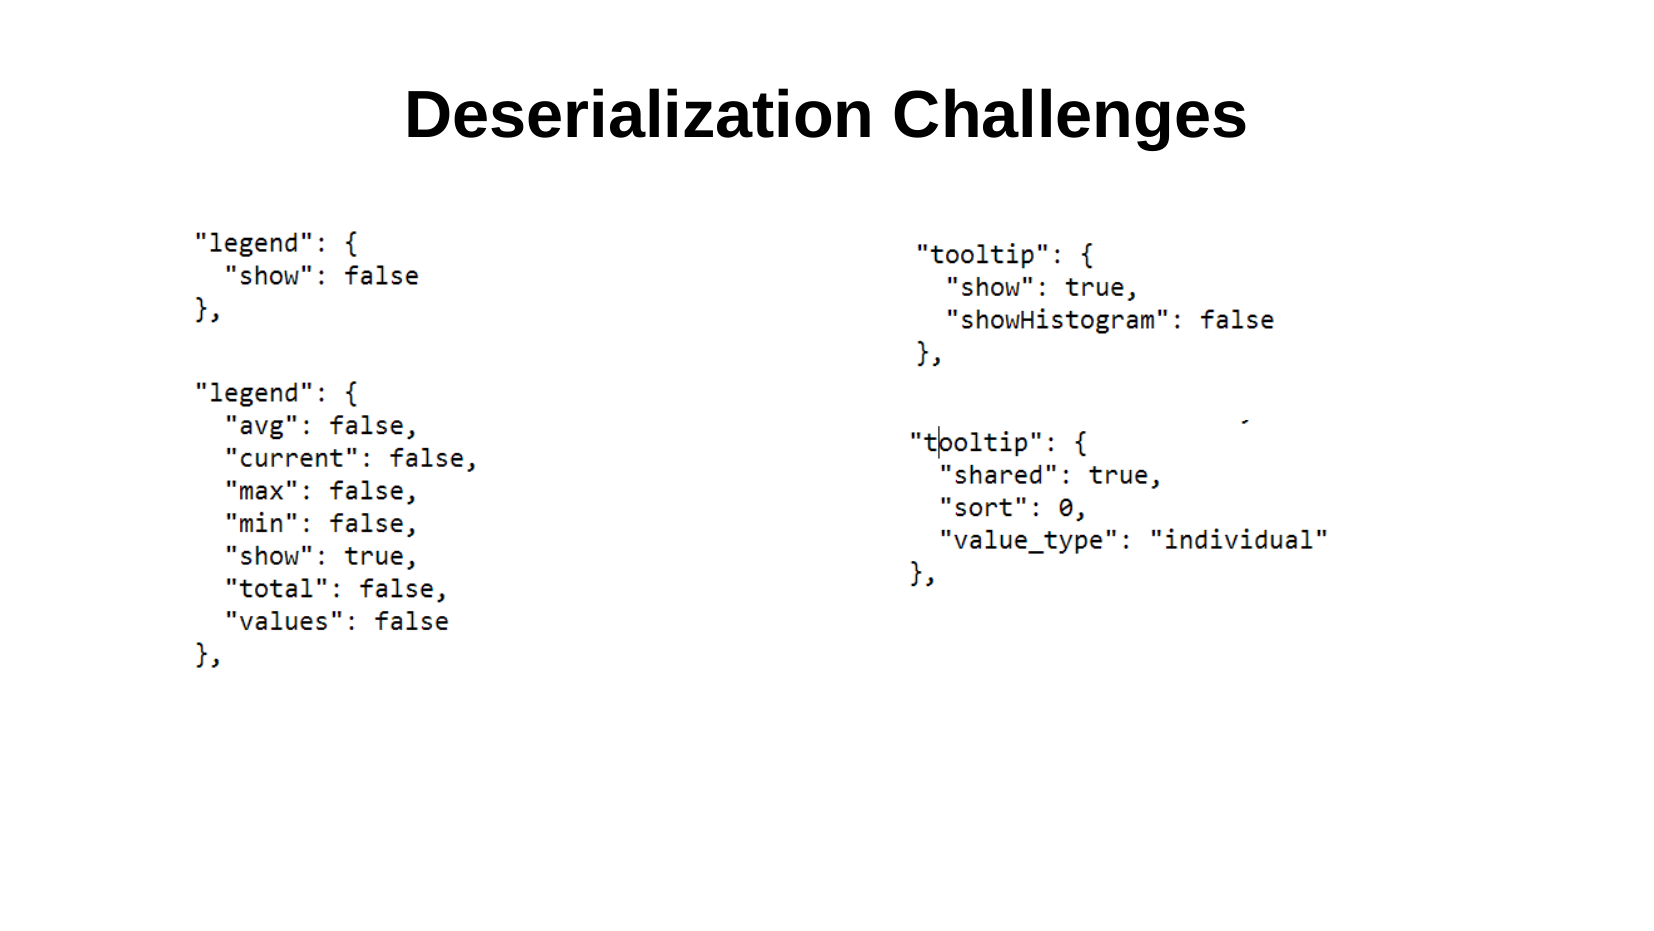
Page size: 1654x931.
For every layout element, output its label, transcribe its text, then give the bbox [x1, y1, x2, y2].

picture [900, 242, 1330, 376]
picture [155, 374, 526, 674]
picture [862, 420, 1358, 601]
picture [162, 224, 451, 330]
title Deserialization Challenges [82, 37, 1571, 193]
